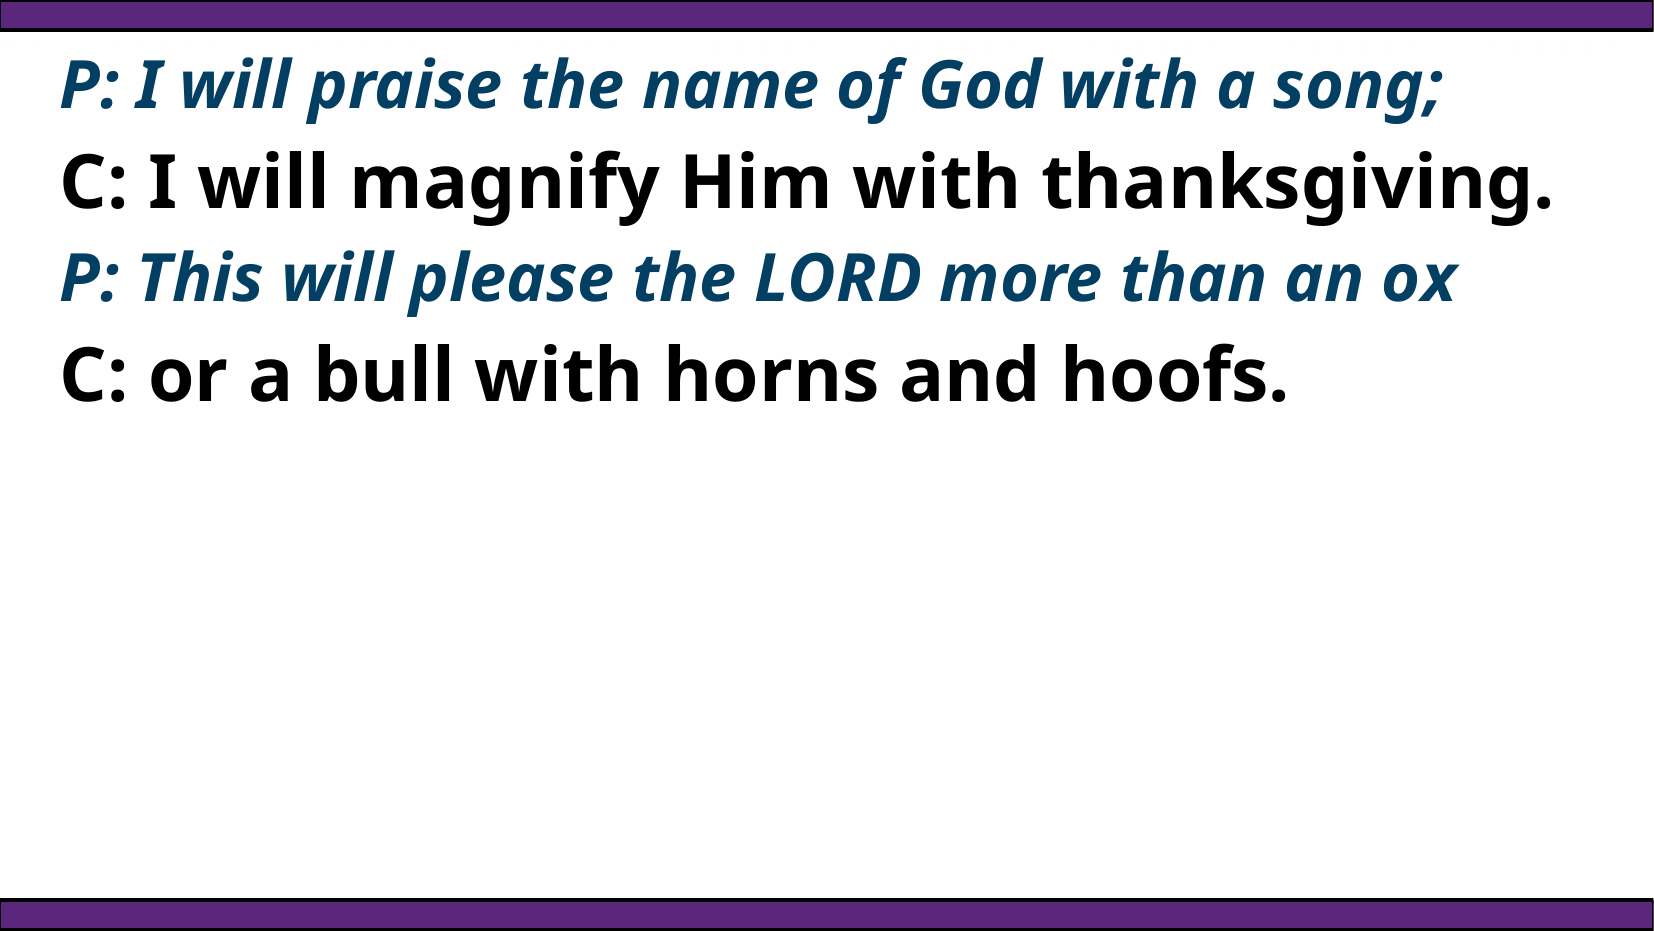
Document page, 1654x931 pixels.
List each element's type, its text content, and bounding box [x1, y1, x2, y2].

text_box [0, 900, 1654, 931]
text_box P: I will praise the name of God with a song; C: I will magnify Him with thanksgiving. P: This will please the Lord more than an ox C: or a bull with horns and hoofs. [45, 30, 1606, 422]
picture [0, 31, 1654, 900]
text_box [0, 0, 1654, 31]
